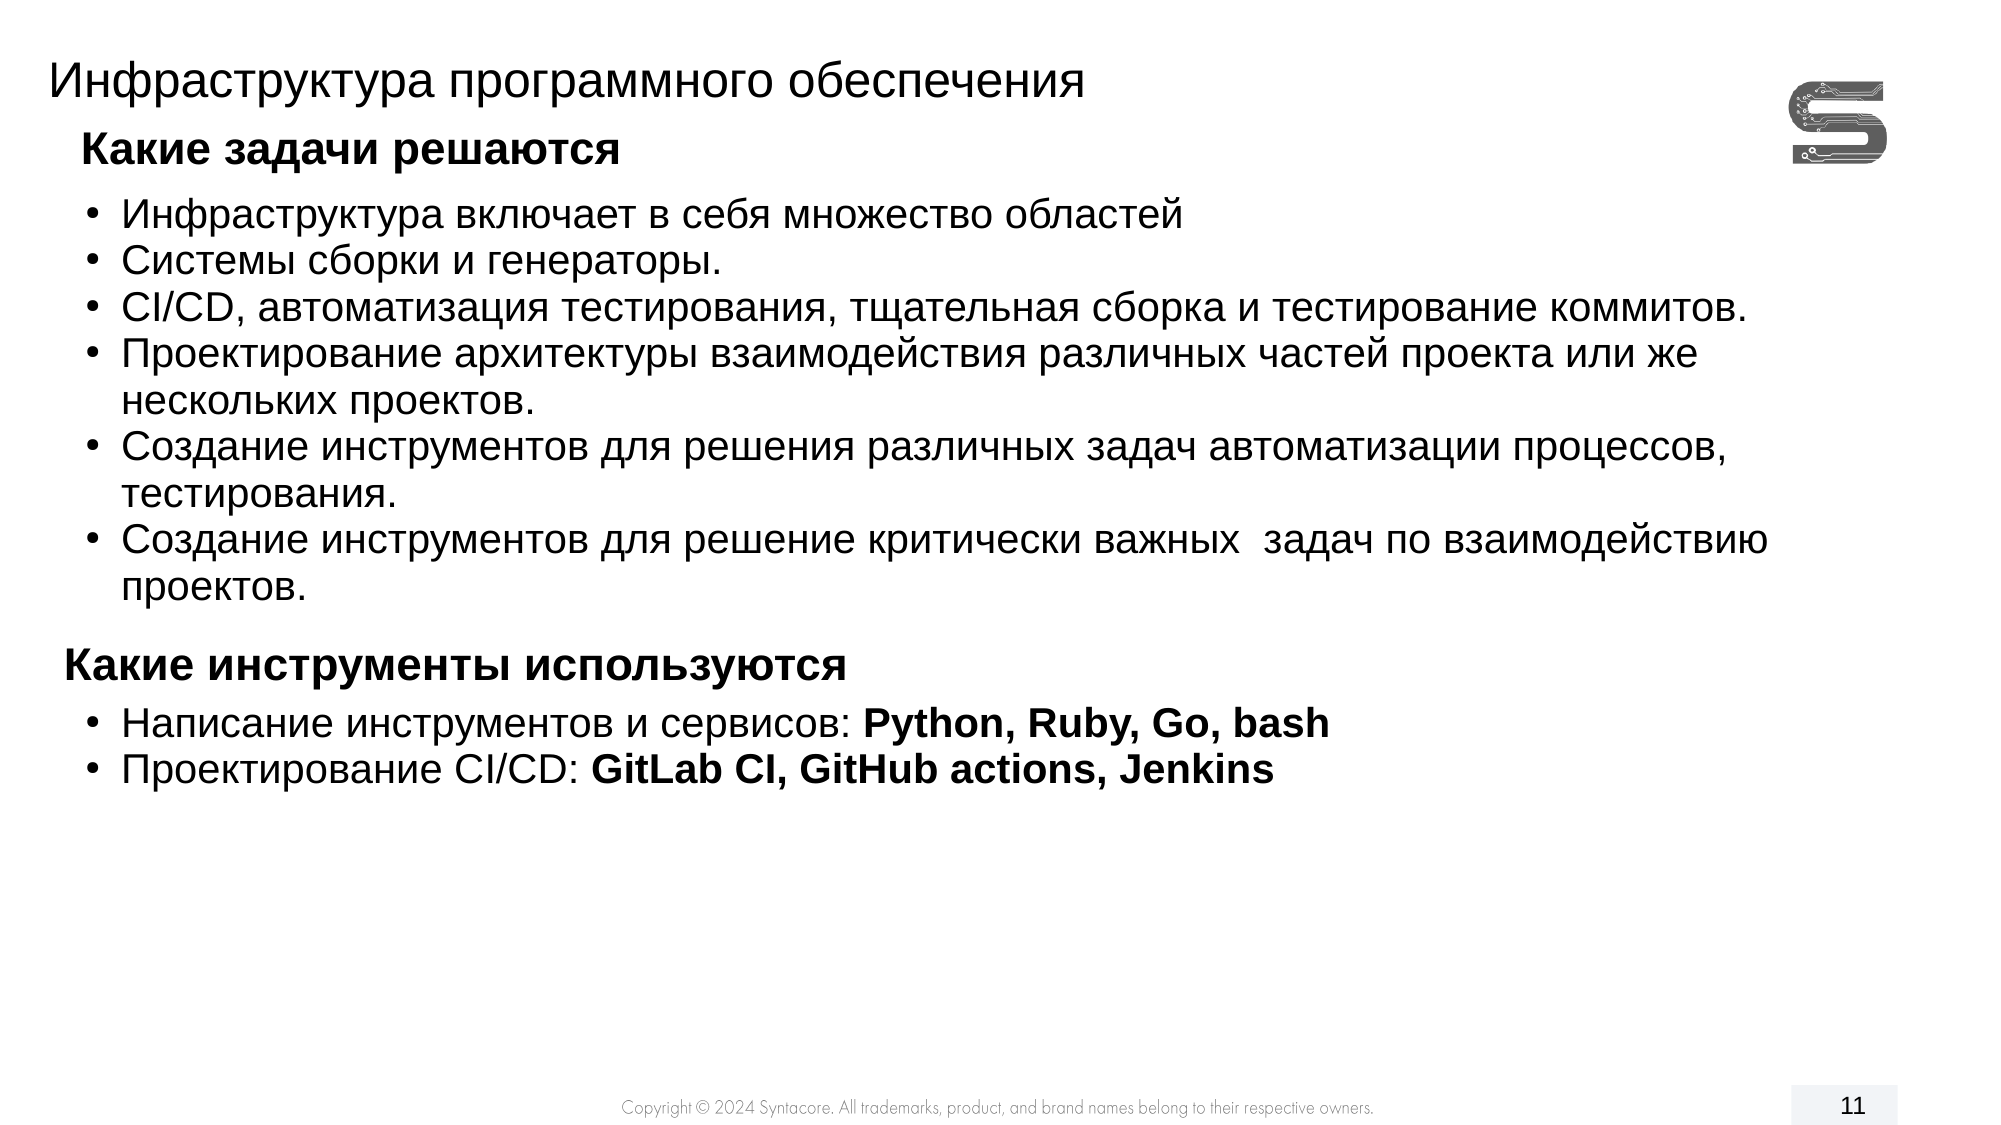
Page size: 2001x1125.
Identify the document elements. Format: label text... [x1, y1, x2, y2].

text_box Инфраструктура включает в себя множество областей Системы сборки и генераторы. CI/CD, автоматизация тестирования, тщательная сборка и тестирование коммитов. Проектирование архитектуры взаимодействия различных частей проекта или же нескольких проектов. Создание инструментов для решения различных задач автоматизации процессов, тестирования. Создание инструментов для решение критически важных задач по взаимодействию проектов. [70, 183, 1921, 632]
text_box Инфраструктура программного обеспечения [8, 45, 1126, 116]
text_box Какие задачи решаются [21, 115, 681, 243]
text_box Какие инструменты используются [23, 631, 889, 759]
text_box Написание инструментов и сервисов: Python, Ruby, Go, bash Проектирование CI/CD: GitLab CI, GitHub actions, Jenkins [70, 692, 1921, 958]
picture [621, 1094, 1381, 1119]
text_box <number> [1825, 1084, 1969, 1125]
picture [1788, 81, 1887, 164]
